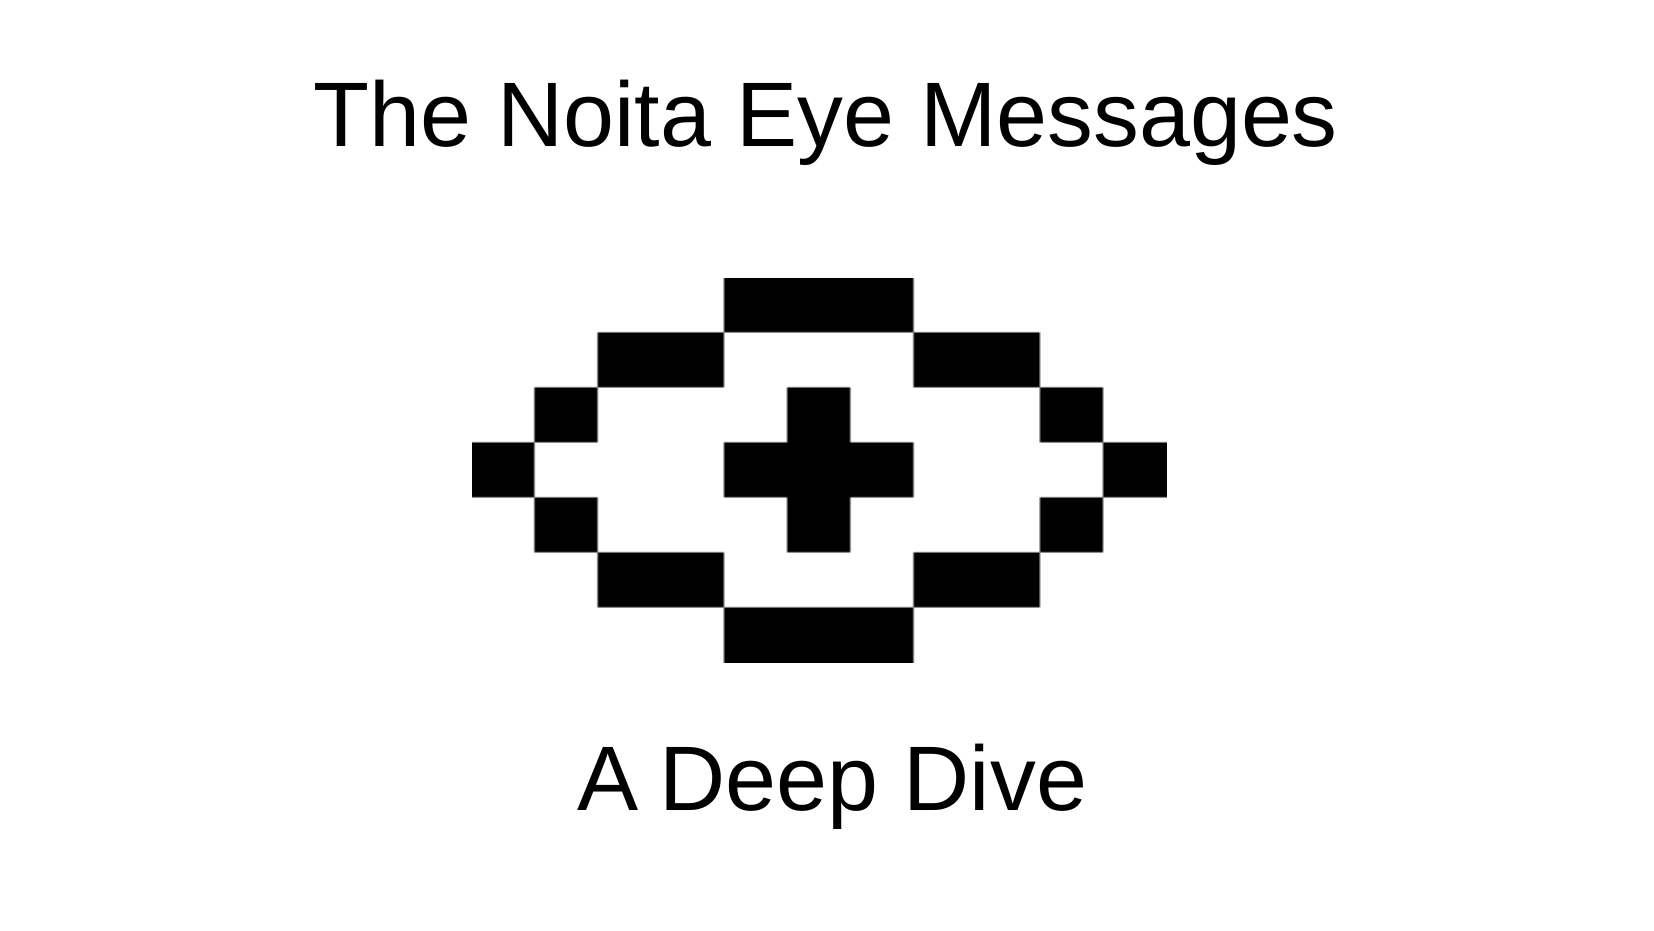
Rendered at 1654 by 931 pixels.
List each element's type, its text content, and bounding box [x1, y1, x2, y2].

title A Deep Dive [88, 701, 1577, 857]
title The Noita Eye Messages [82, 37, 1571, 193]
picture [472, 278, 1167, 663]
